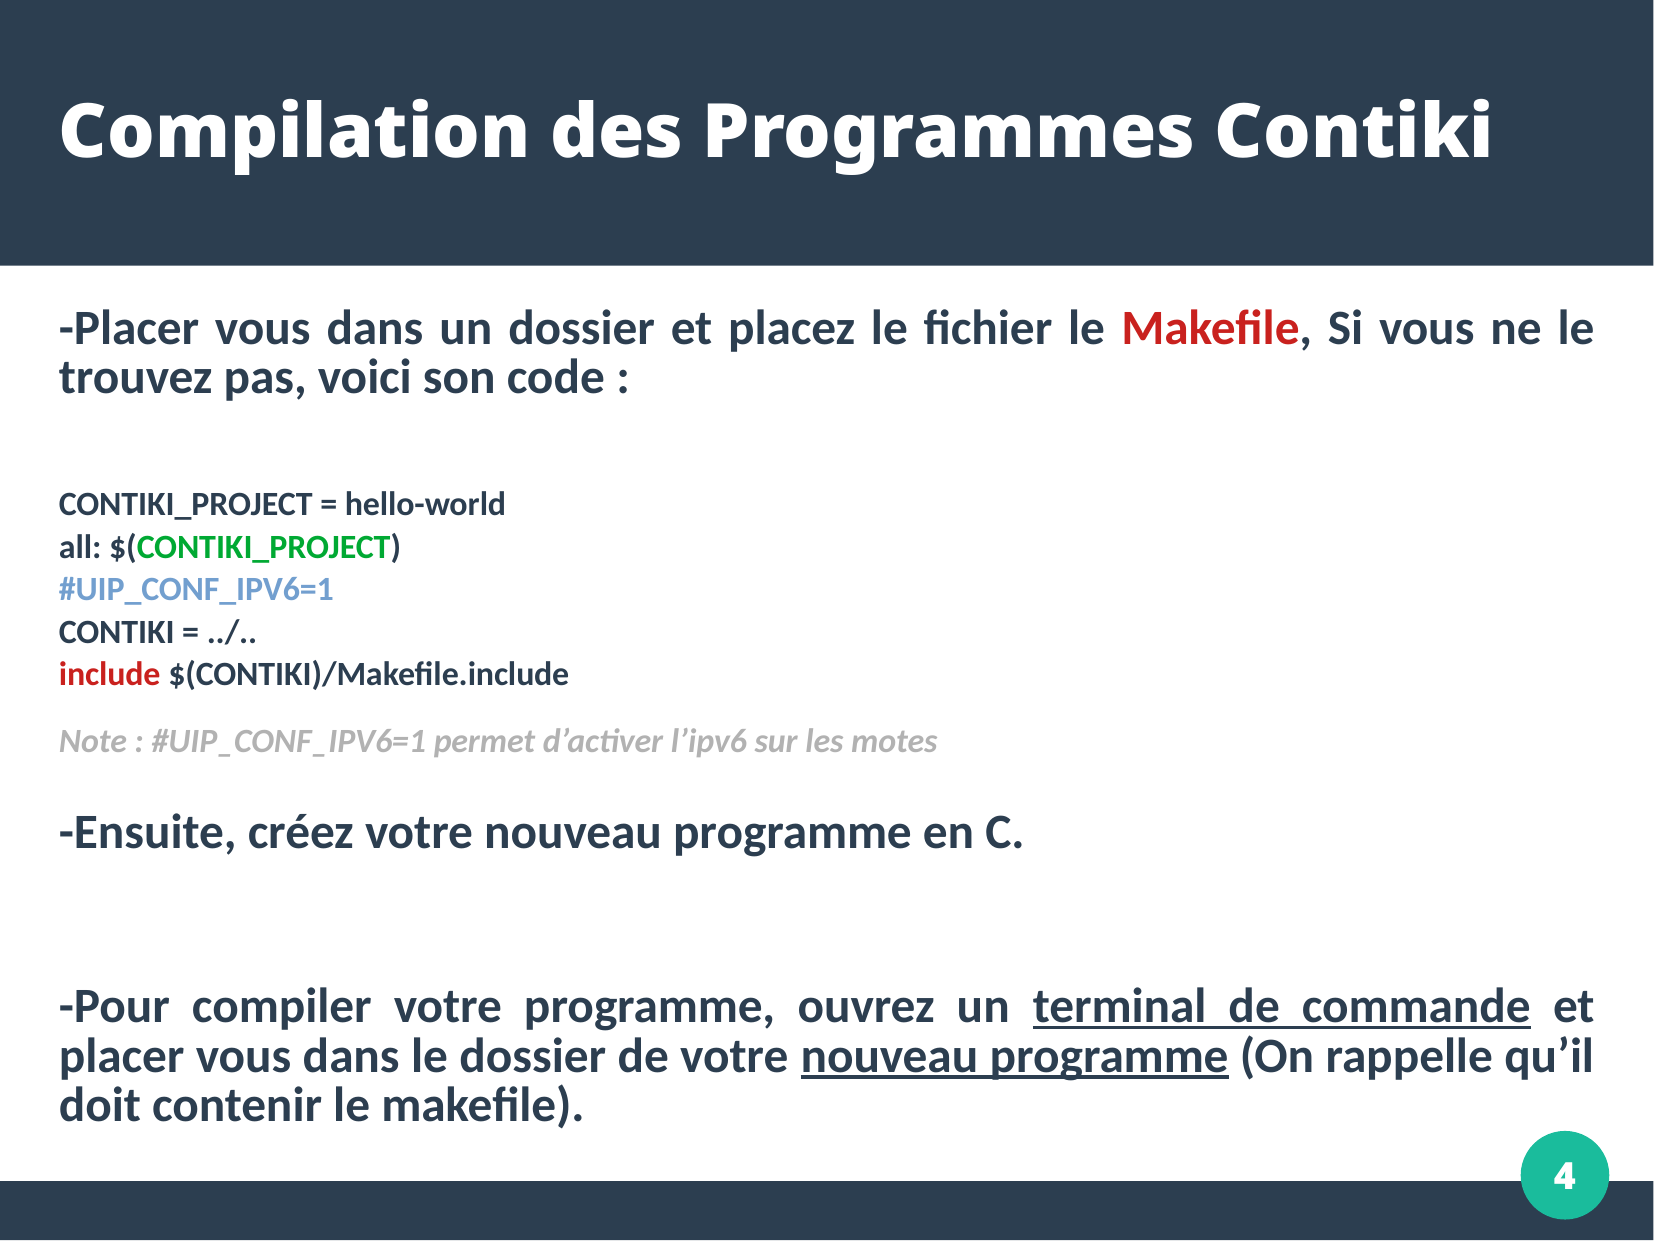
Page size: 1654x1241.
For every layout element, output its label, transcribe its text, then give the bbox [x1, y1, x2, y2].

list -Placer vous dans un dossier et placez le fichier le Makefile, Si vous ne le trouvez pas, voici son code : CONTIKI_PROJECT = hello-world all: $(CONTIKI_PROJECT) #UIP_CONF_IPV6=1 CONTIKI = ../.. include $(CONTIKI)/Makefile.include Note : #UIP_CONF_IPV6=1 permet d’activer l’ipv6 sur les motes -Ensuite, créez votre nouveau programme en C. -Pour compiler votre programme, ouvrez un terminal de commande et placer vous dans le dossier de votre nouveau programme (On rappelle qu’il doit contenir le makefile). [59, 307, 1595, 1134]
title Compilation des Programmes Contiki [59, 49, 1595, 207]
